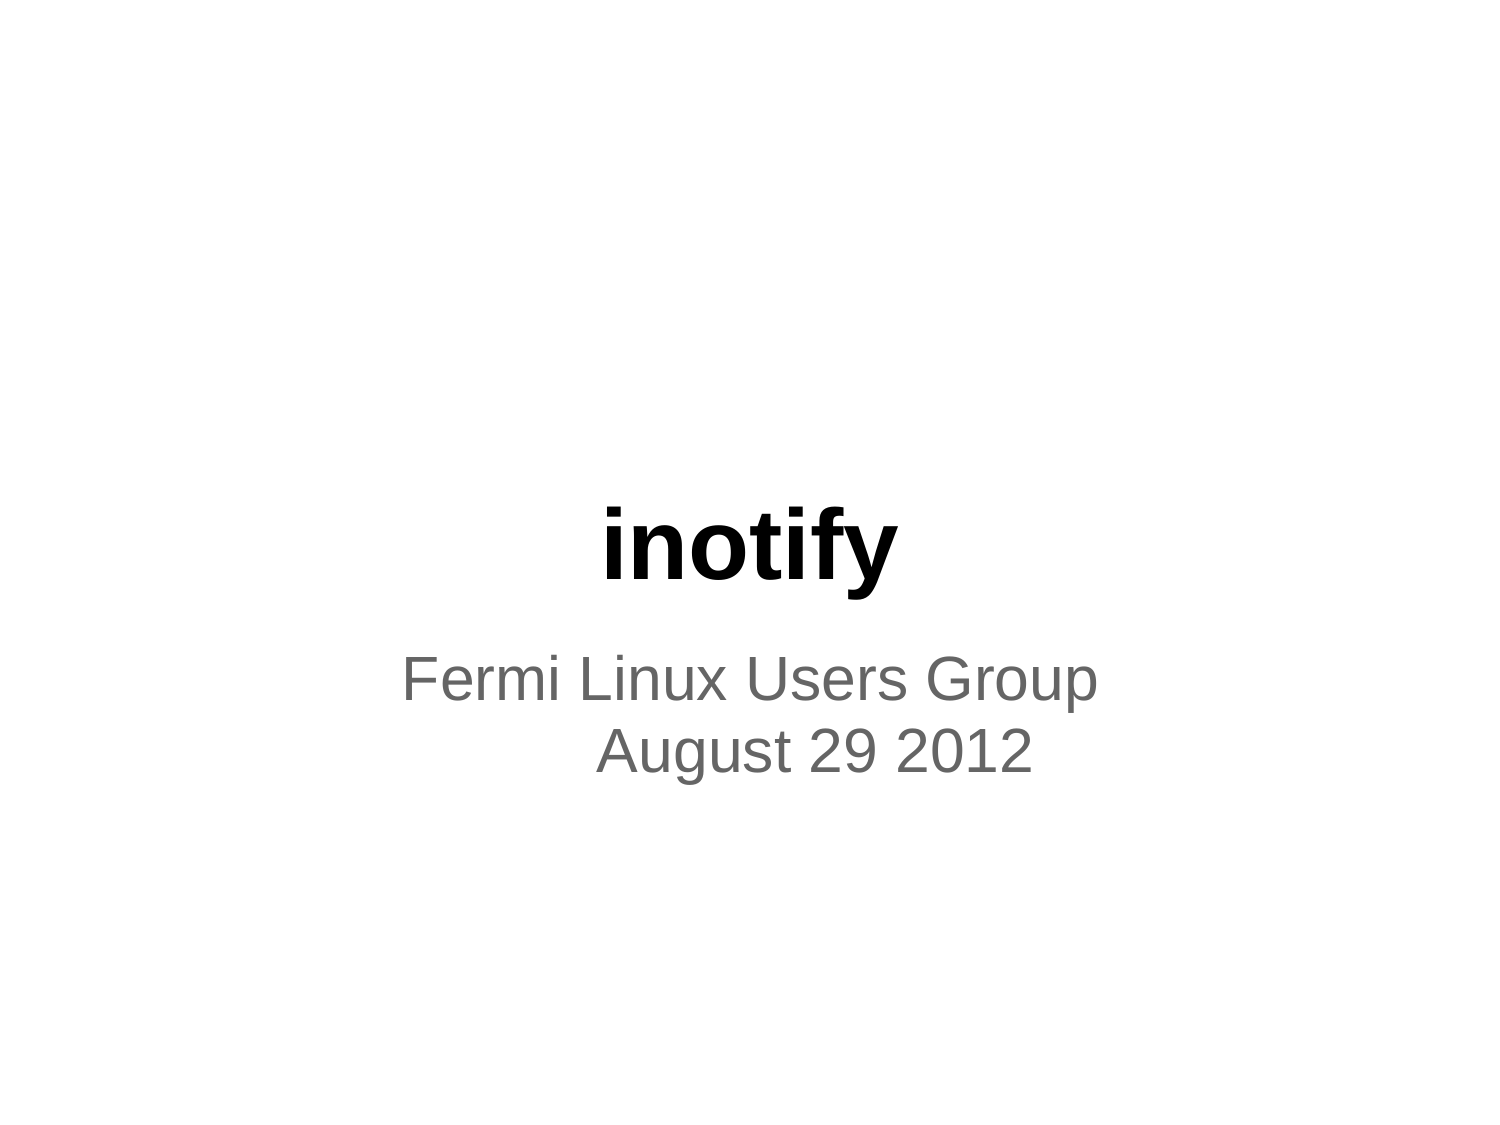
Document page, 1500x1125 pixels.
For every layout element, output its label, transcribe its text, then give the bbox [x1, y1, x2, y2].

subtitle Fermi Linux Users Group August 29 2012 [398, 641, 1102, 786]
text_box inotify [597, 480, 902, 600]
